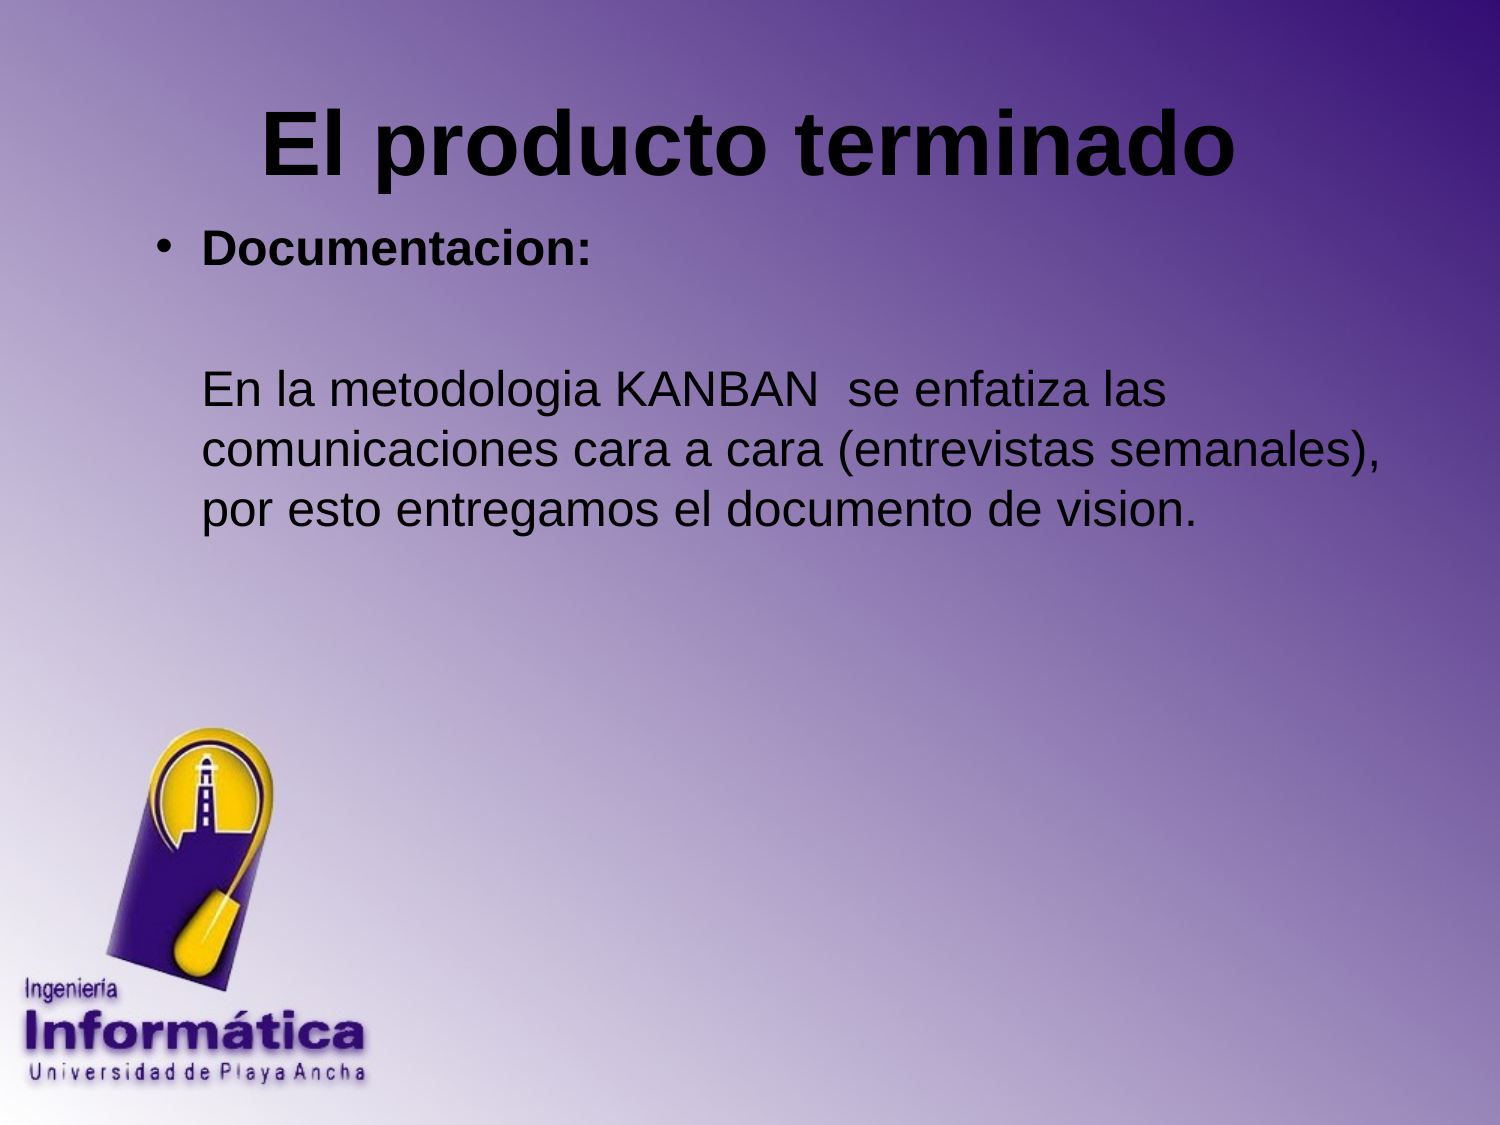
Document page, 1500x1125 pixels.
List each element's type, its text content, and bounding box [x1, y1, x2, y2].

list Documentacion: En la metodologia KANBAN se enfatiza las comunicaciones cara a cara (entrevistas semanales), por esto entregamos el documento de vision. [64, 137, 1415, 880]
picture [0, 0, 1500, 1125]
title El producto terminado [75, 45, 1426, 233]
